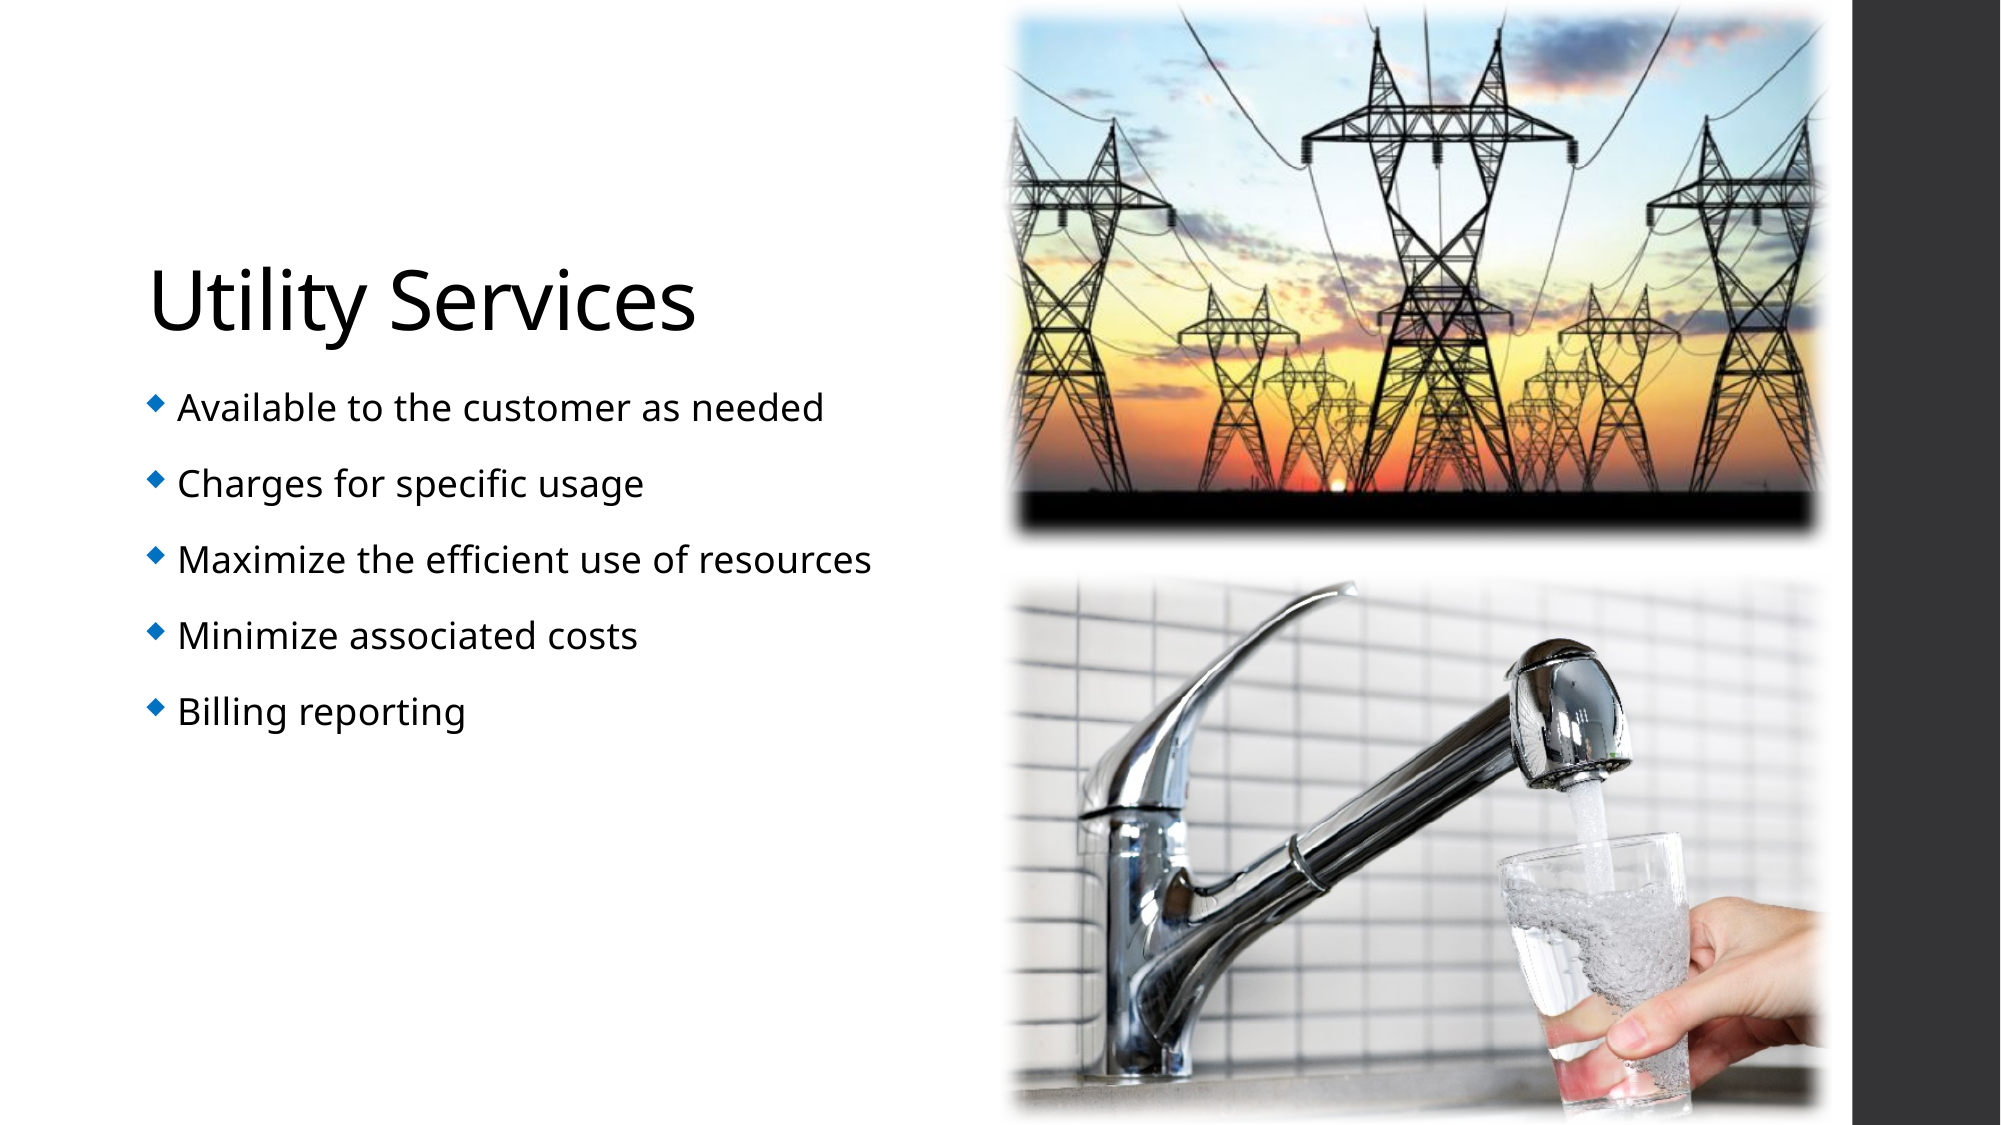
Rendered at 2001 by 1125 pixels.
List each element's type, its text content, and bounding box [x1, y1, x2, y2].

list Available to the customer as needed Charges for specific usage Maximize the efficient use of resources Minimize associated costs Billing reporting [131, 379, 924, 1014]
picture [999, 0, 1833, 551]
title Utility Services [131, 60, 926, 357]
picture [999, 570, 1833, 1125]
